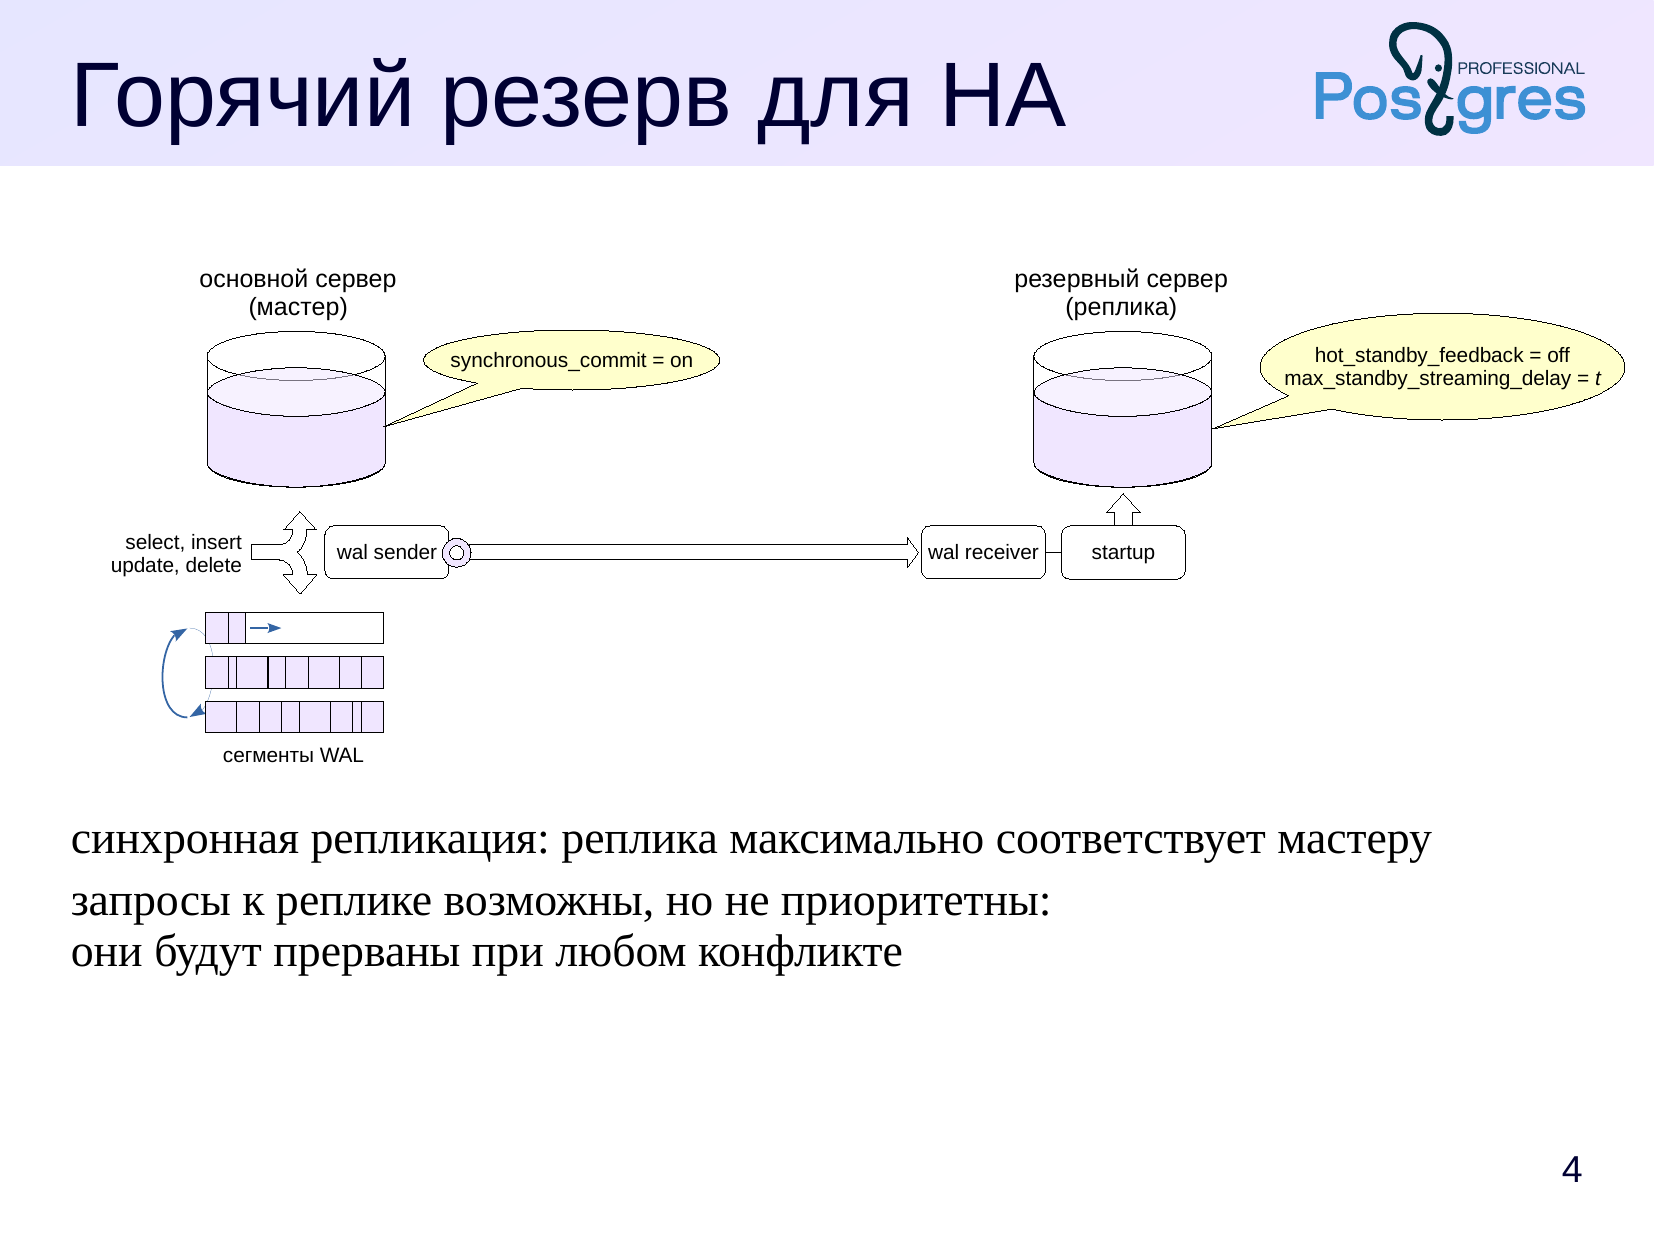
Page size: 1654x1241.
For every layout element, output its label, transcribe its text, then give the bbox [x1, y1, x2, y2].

text_box select, insert update, delete [96, 523, 257, 586]
text_box [442, 537, 919, 568]
text_box hot_standby_feedback = off max_standby_streaming_delay = t [1212, 313, 1625, 429]
title Горячий резерв для HA [70, 43, 1241, 147]
text_box [206, 702, 383, 732]
text_box основной сервер (мастер) [184, 257, 413, 329]
text_box wal sender [324, 525, 449, 579]
text_box startup [1061, 525, 1186, 580]
text_box synchronous_commit = on [383, 330, 720, 427]
text_box резервный сервер (реплика) [999, 257, 1244, 329]
text_box [206, 657, 383, 688]
text_box [1033, 331, 1212, 488]
list синхронная репликация: реплика максимально соответствует мастеру запросы к реплике возможны, но не приоритетны: они будут прерваны при любом конфликте [70, 283, 1583, 1141]
text_box [206, 613, 246, 643]
text_box [207, 331, 386, 488]
text_box [257, 511, 317, 594]
text_box [1106, 493, 1141, 525]
text_box wal receiver [921, 525, 1046, 579]
text_box сегменты WAL [208, 735, 380, 775]
